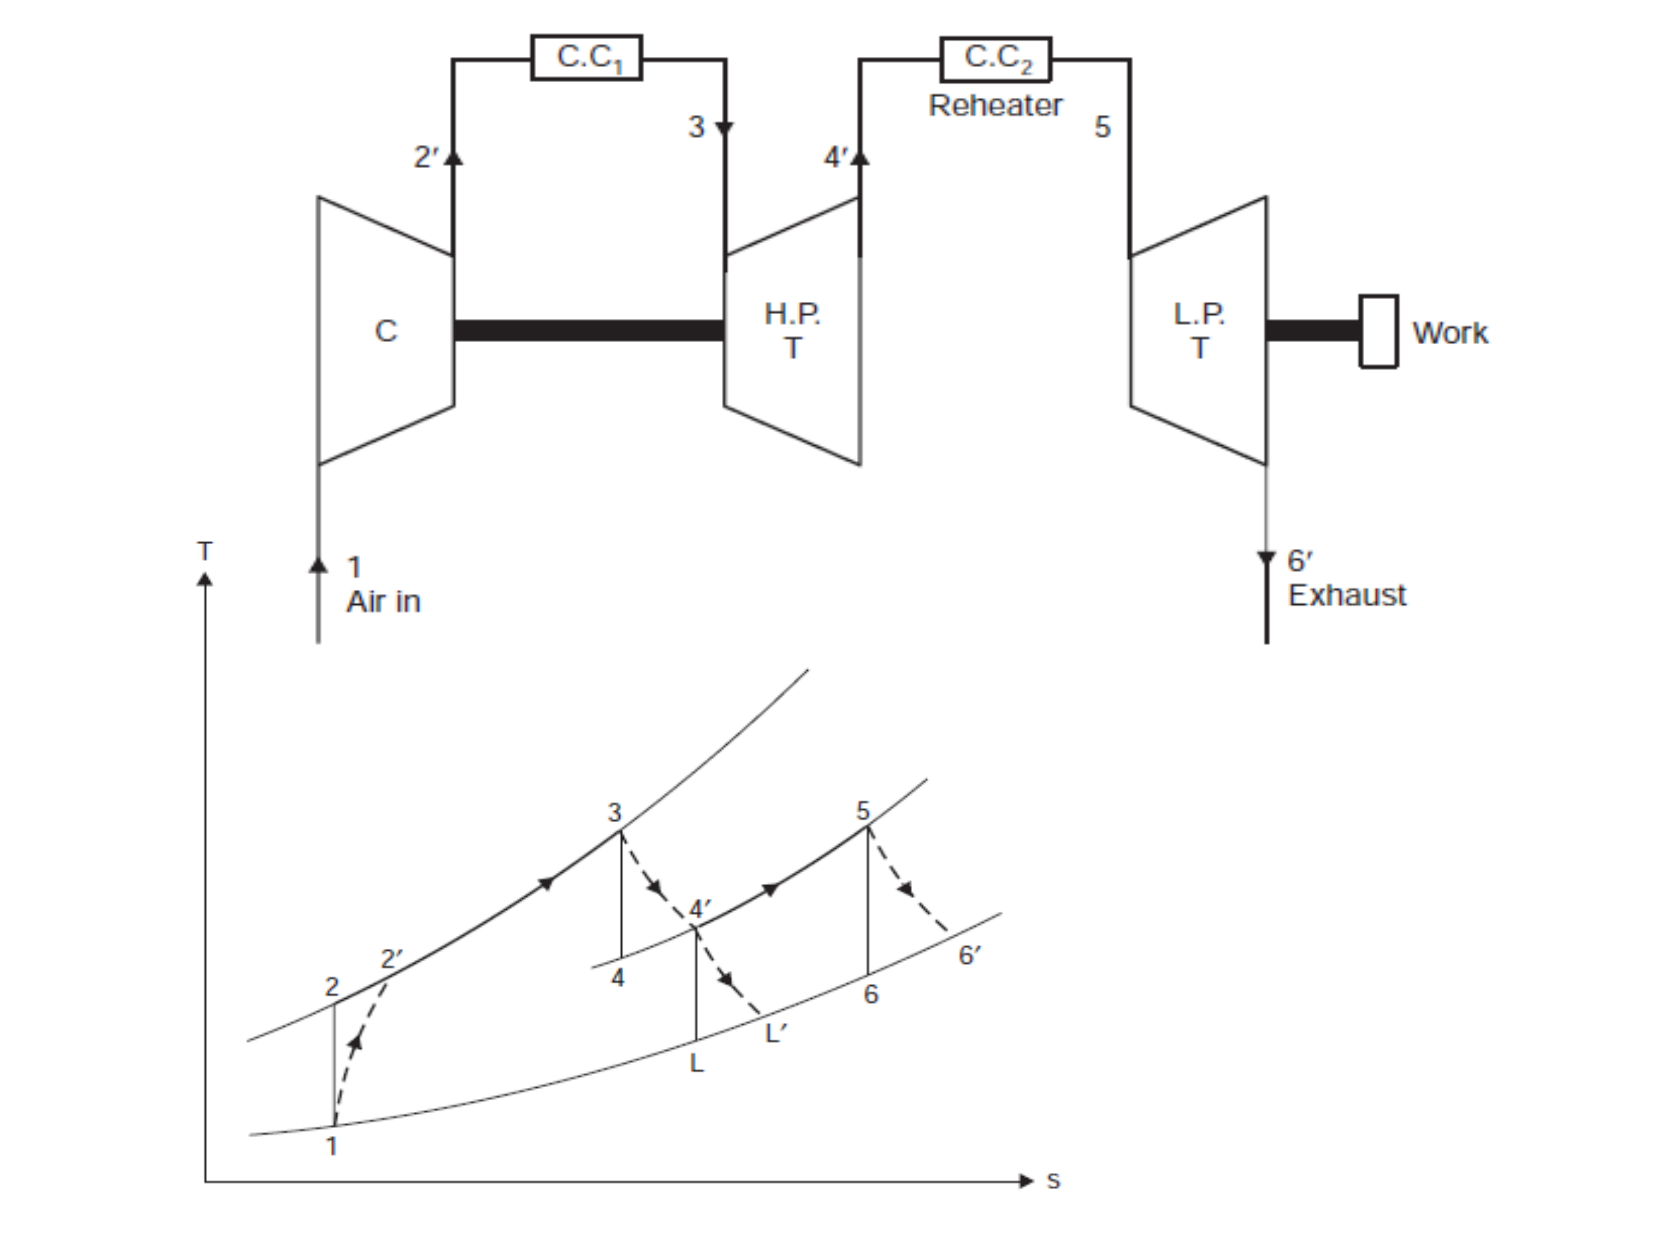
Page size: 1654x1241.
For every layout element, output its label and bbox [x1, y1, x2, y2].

picture [112, 11, 1506, 1213]
